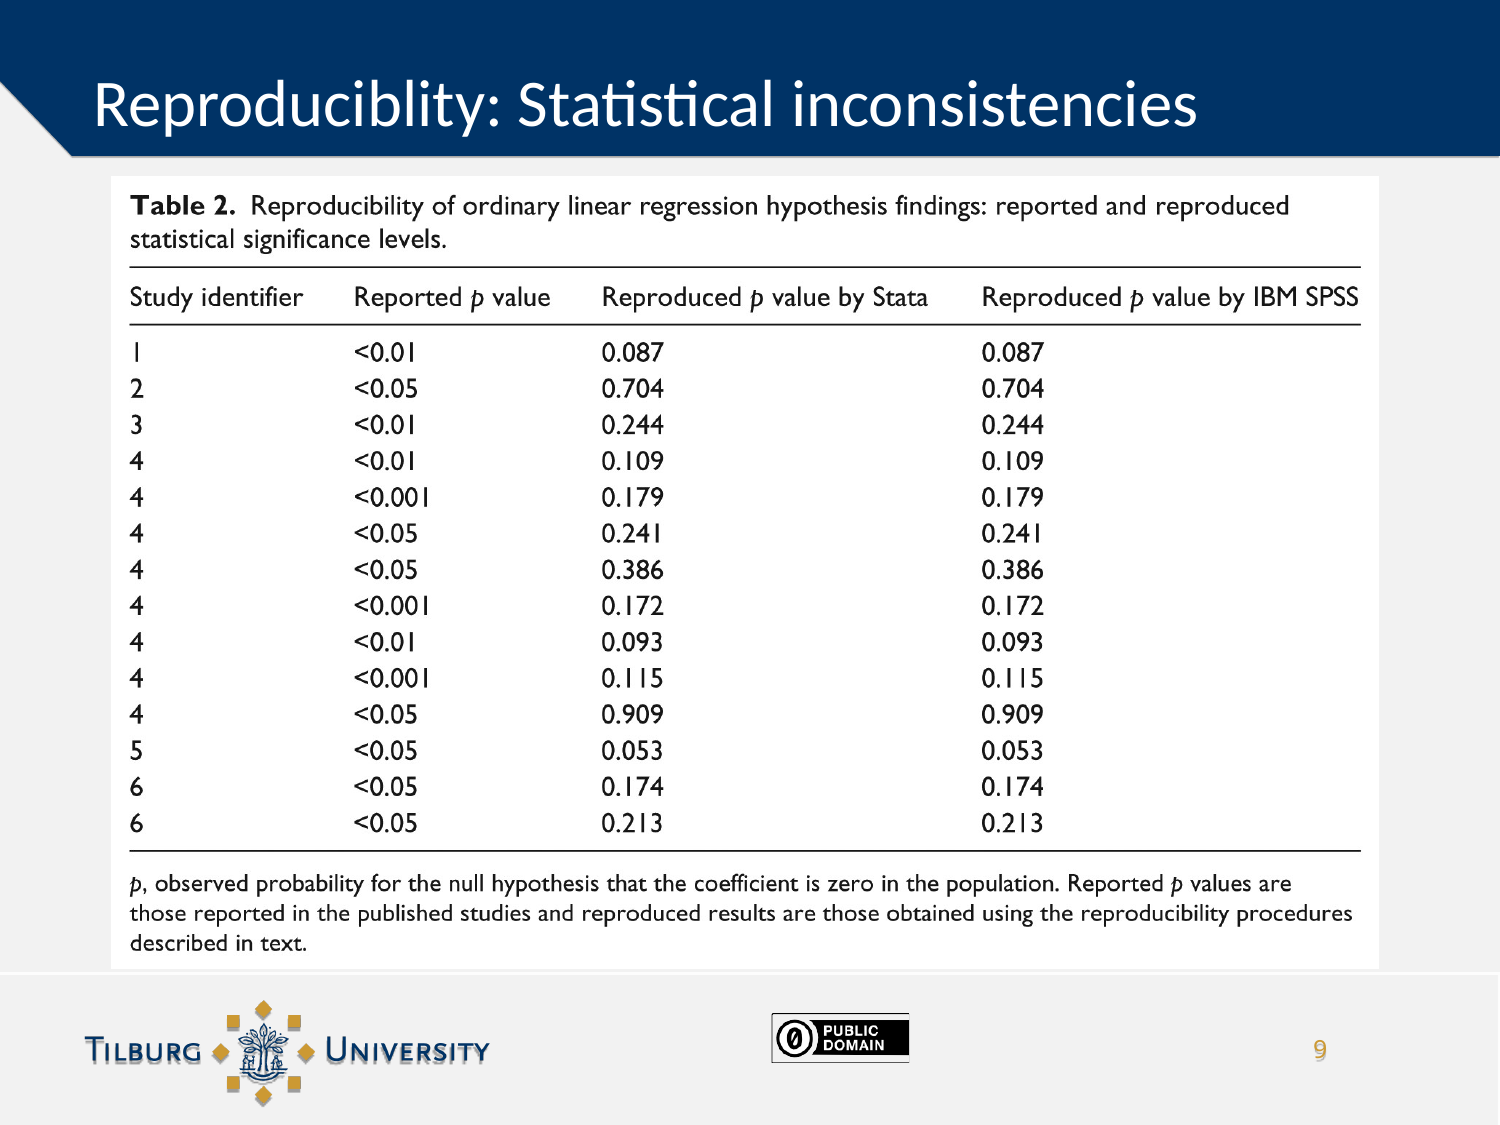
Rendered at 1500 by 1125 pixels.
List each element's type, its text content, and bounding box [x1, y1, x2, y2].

text_box [772, 1014, 909, 1062]
picture [111, 176, 1379, 970]
text_box Reproduciblity: Statistical inconsistencies [78, 51, 1398, 148]
text_box [1298, 1026, 1426, 1087]
